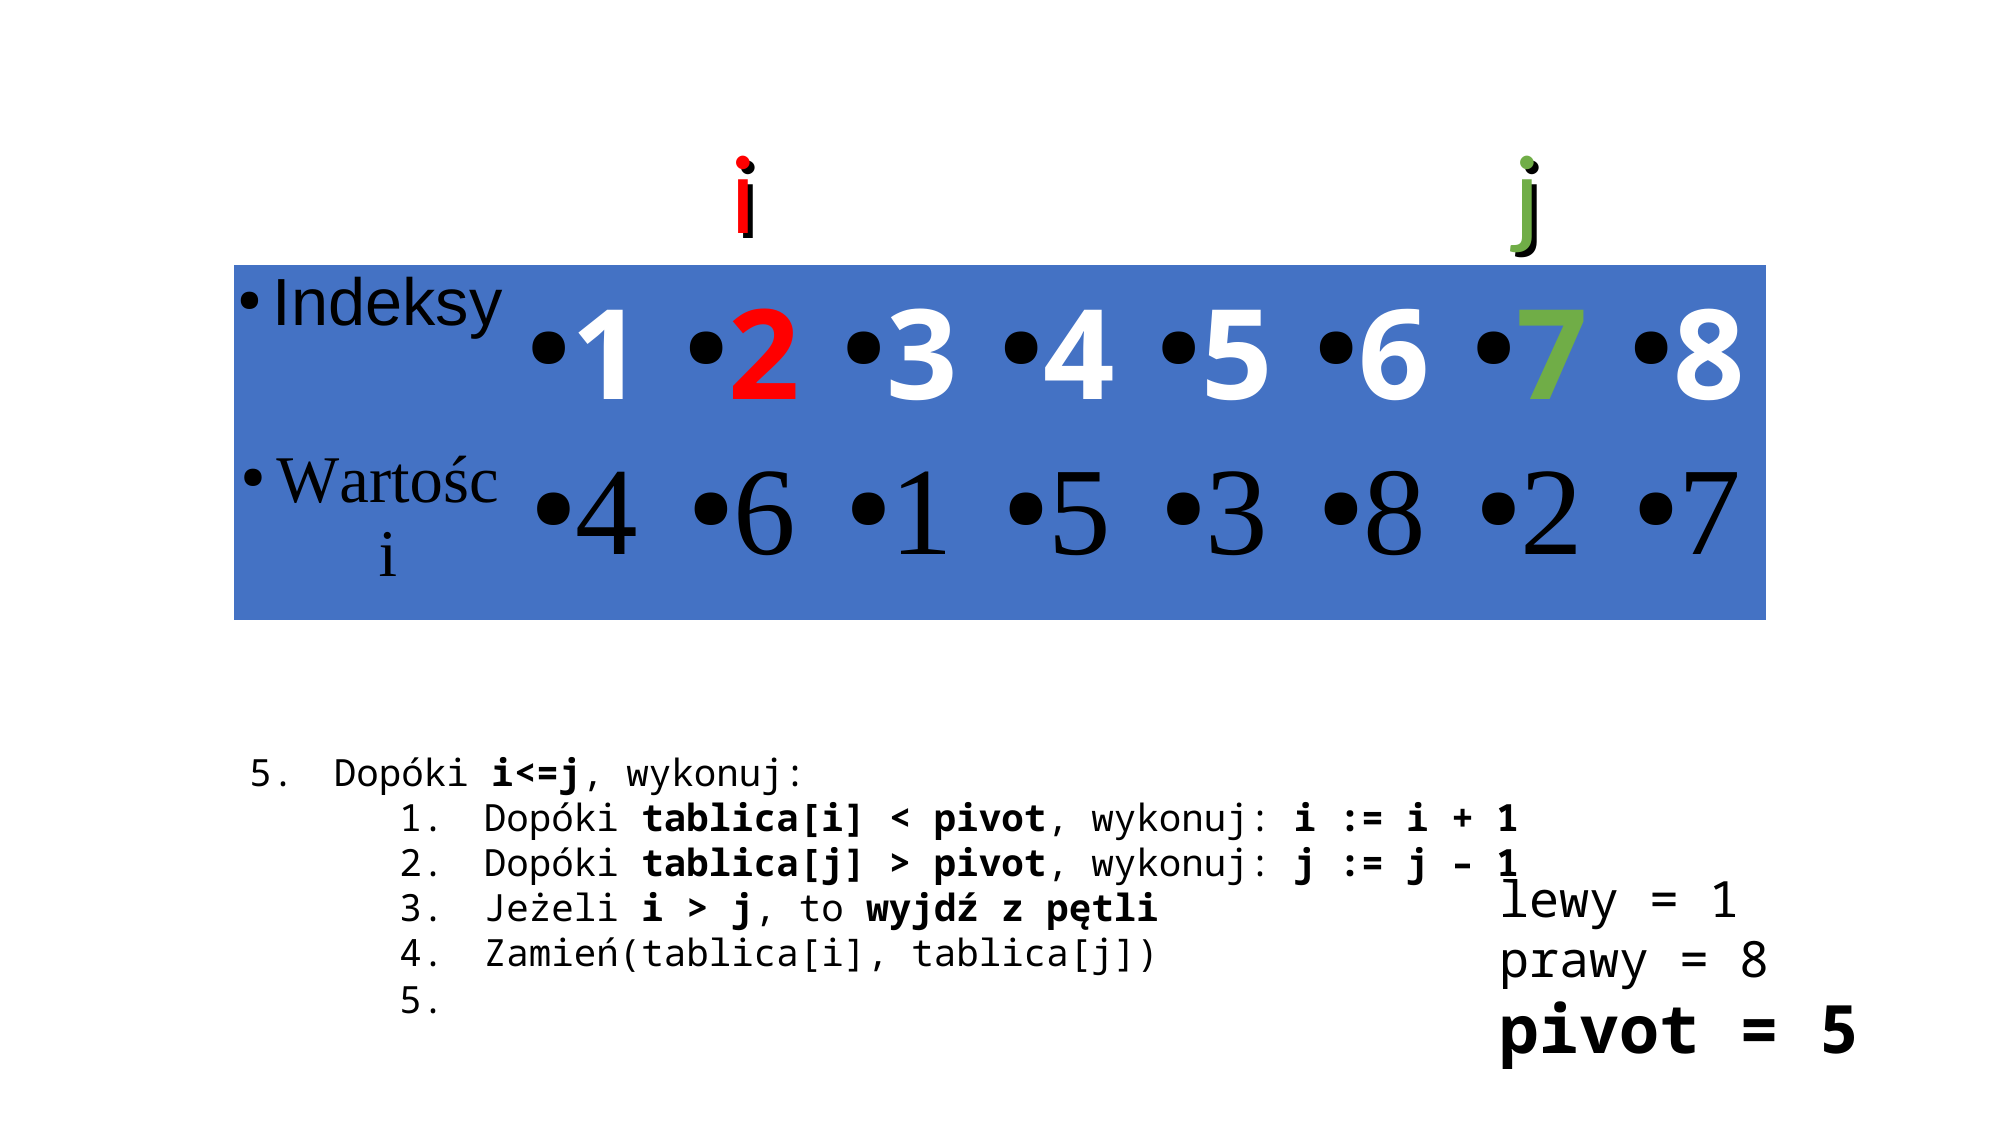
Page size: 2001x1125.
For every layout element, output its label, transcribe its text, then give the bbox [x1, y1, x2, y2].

text_box j [1499, 114, 1556, 264]
table_header Indeksy [234, 265, 506, 443]
table_header 5 [1136, 265, 1293, 443]
table_cell 2 [1451, 443, 1608, 620]
table_header 2 [663, 265, 821, 443]
table_header 8 [1608, 265, 1766, 443]
text_box i [716, 114, 772, 264]
table_header 1 [506, 265, 663, 443]
table_header 7 [1451, 265, 1608, 443]
table_cell 5 [978, 443, 1136, 620]
table_header 6 [1293, 265, 1451, 443]
table_cell 3 [1136, 443, 1293, 620]
table_cell 6 [663, 443, 821, 620]
table_cell Wartości [234, 443, 506, 620]
table_header 3 [821, 265, 978, 443]
table_cell 7 [1608, 443, 1766, 620]
table_header 4 [978, 265, 1136, 443]
text_box Dopóki i<=j, wykonuj: Dopóki tablica[i] < pivot, wykonuj: i := i + 1 Dopóki tablica[j] > pivot, wykonuj: j := j – 1 Jeżeli i > j, to wyjdź z pętli Zamień(tablica[i], tablica[j]) [234, 740, 1382, 1029]
table_cell 1 [821, 443, 978, 620]
text_box lewy = 1 prawy = 8 pivot = 5 [1484, 859, 1849, 1077]
table_cell 4 [506, 443, 663, 620]
table_cell 8 [1293, 443, 1451, 620]
